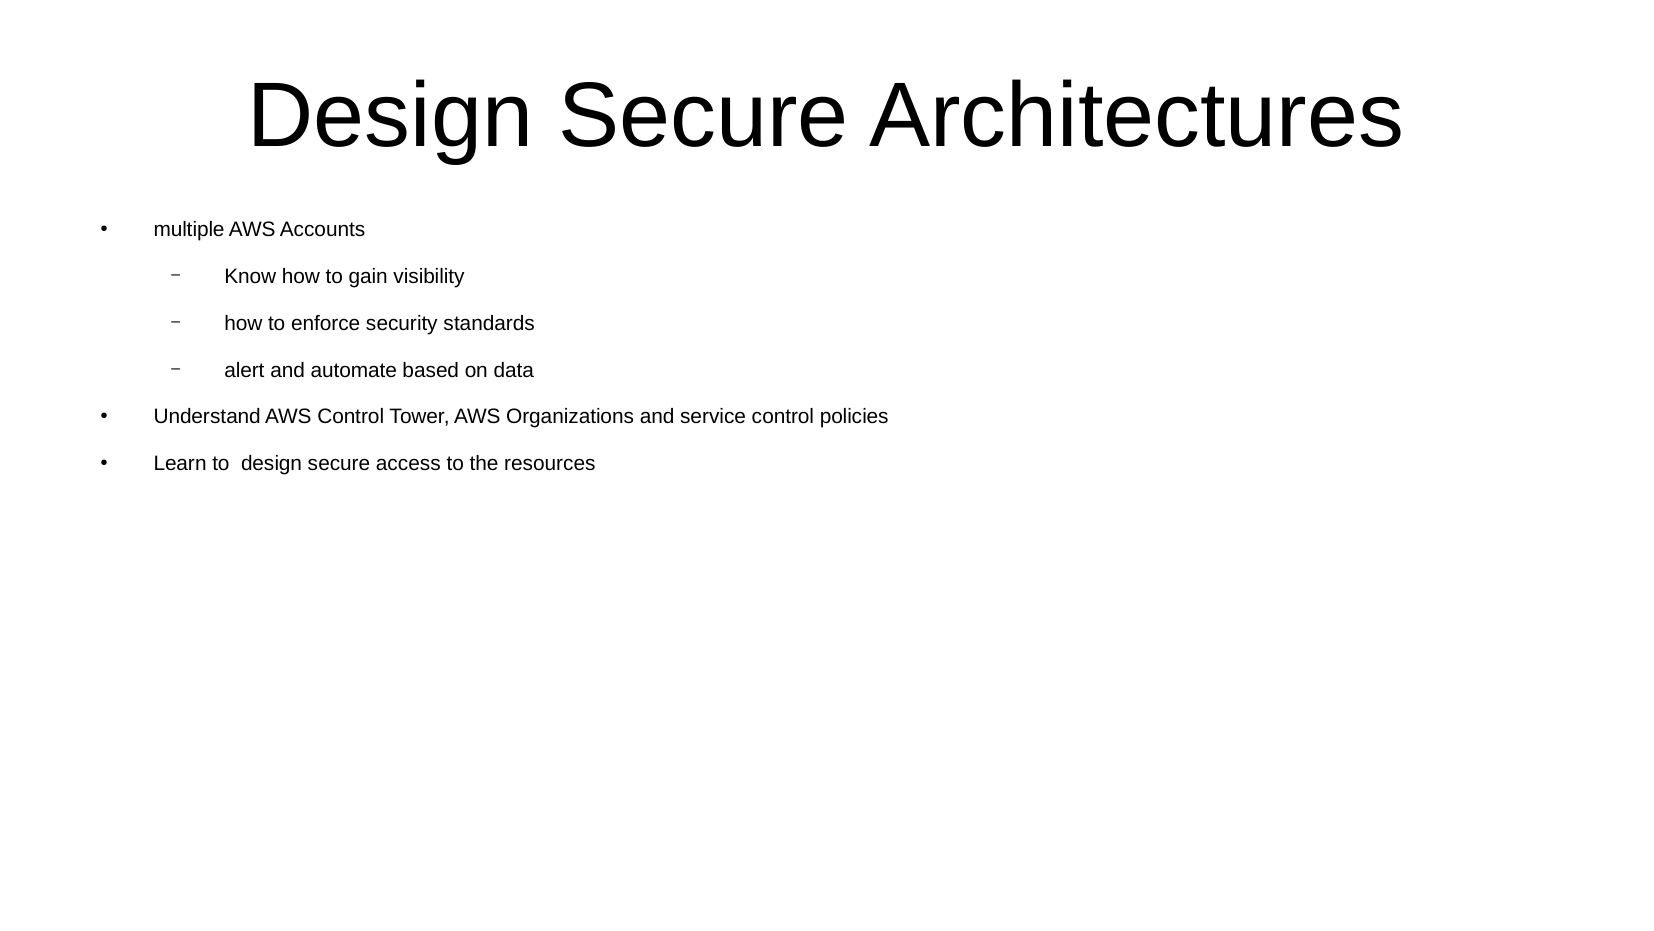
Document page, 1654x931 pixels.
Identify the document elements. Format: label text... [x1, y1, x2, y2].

list multiple AWS Accounts Know how to gain visibility how to enforce security standards alert and automate based on data Understand AWS Control Tower, AWS Organizations and service control policies Learn to design secure access to the resources [82, 217, 1571, 758]
title Design Secure Architectures [82, 37, 1571, 193]
